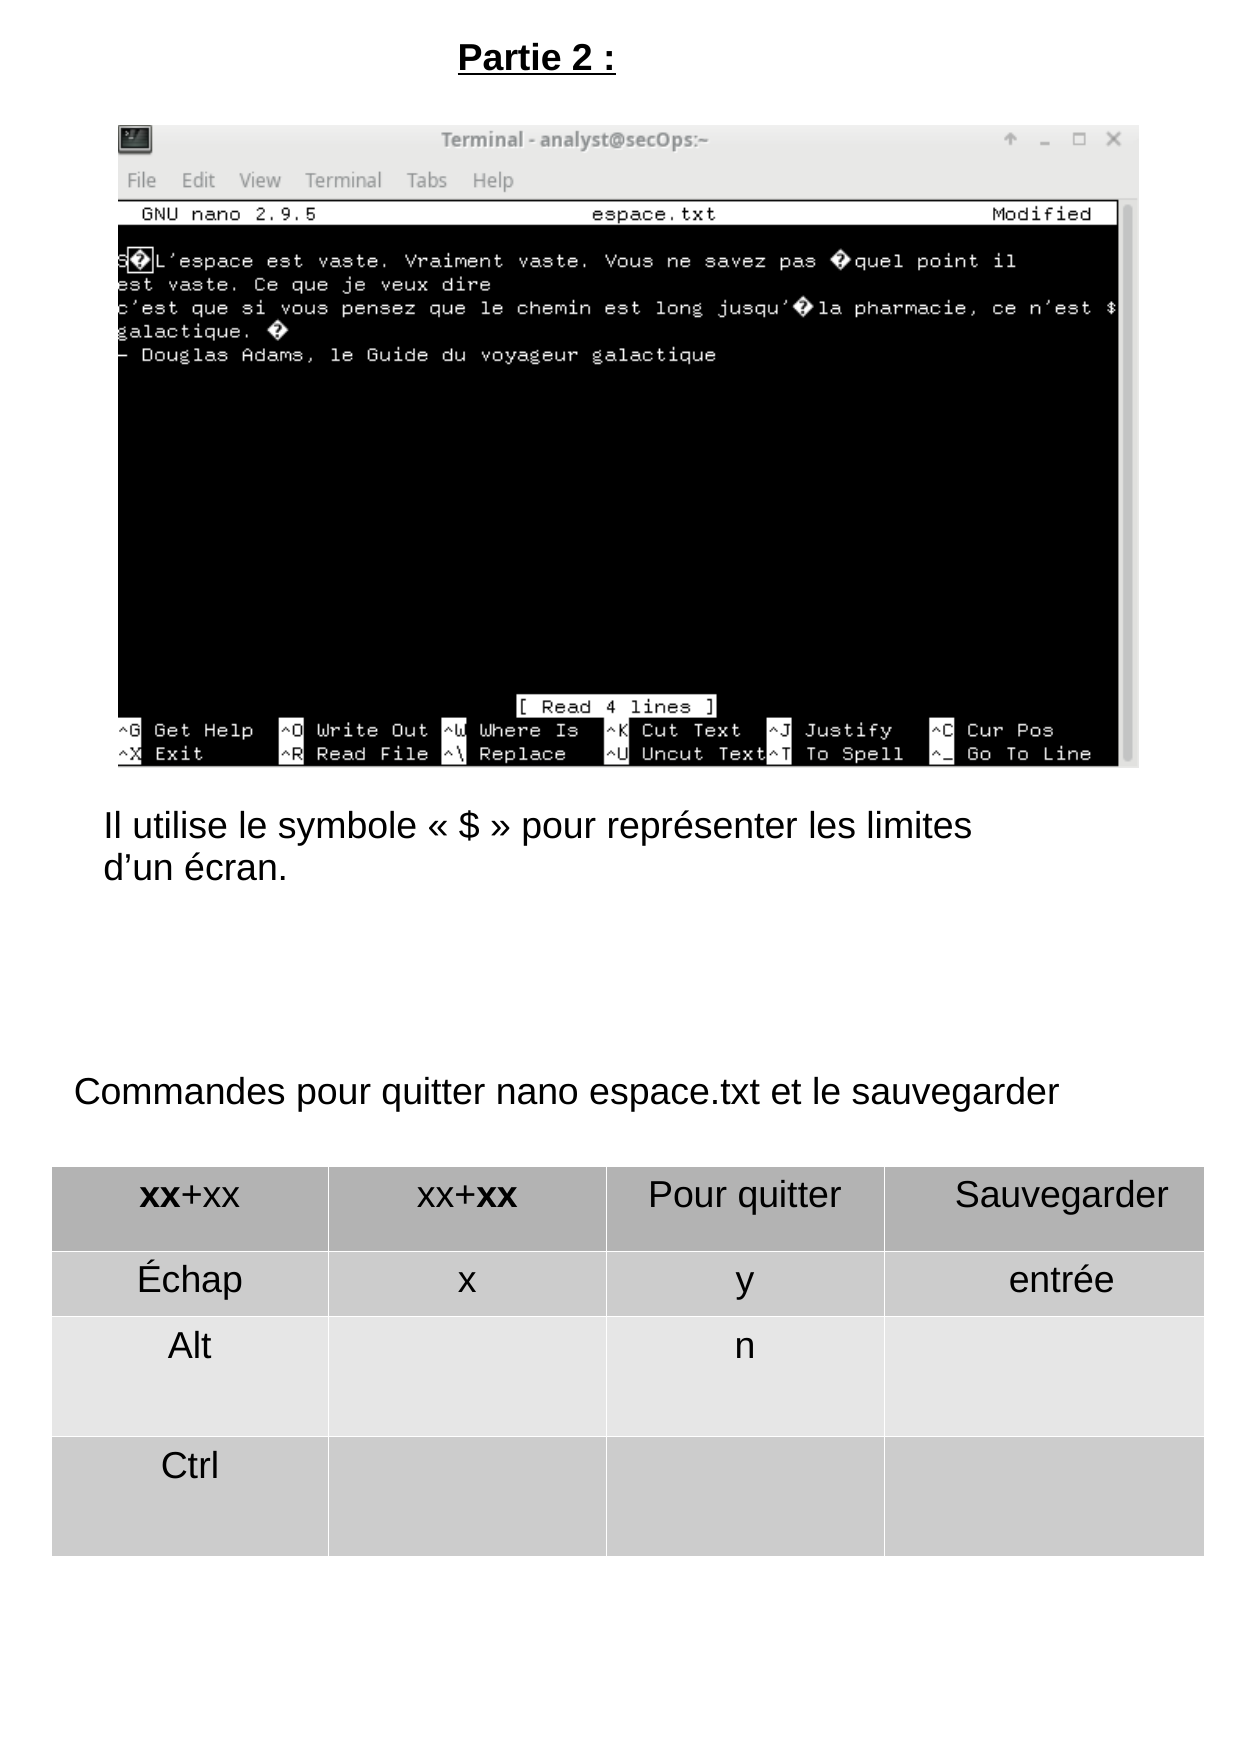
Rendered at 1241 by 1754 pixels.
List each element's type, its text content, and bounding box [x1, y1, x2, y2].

text_box Partie 2 : [442, 29, 739, 93]
table_header xx+xx [329, 1167, 606, 1251]
table_cell y [607, 1252, 884, 1316]
table_cell [885, 1317, 1204, 1436]
table_cell Échap [52, 1252, 328, 1316]
table_cell [607, 1437, 884, 1556]
picture [118, 125, 1139, 768]
table_cell Ctrl [52, 1437, 328, 1556]
table_cell [329, 1317, 606, 1436]
table_cell [329, 1437, 606, 1556]
table_cell entrée [885, 1252, 1204, 1316]
text_box Commandes pour quitter nano espace.txt et le sauvegarder [58, 1062, 1122, 1126]
text_box Il utilise le symbole « $ » pour représenter les limites d’un écran. [88, 797, 1004, 896]
table_header xx+xx [52, 1167, 328, 1251]
table_header Sauvegarder [885, 1167, 1204, 1251]
table_header Pour quitter [607, 1167, 884, 1251]
table_cell [885, 1437, 1204, 1556]
table_cell x [329, 1252, 606, 1316]
table_cell Alt [52, 1317, 328, 1436]
table_cell n [607, 1317, 884, 1436]
